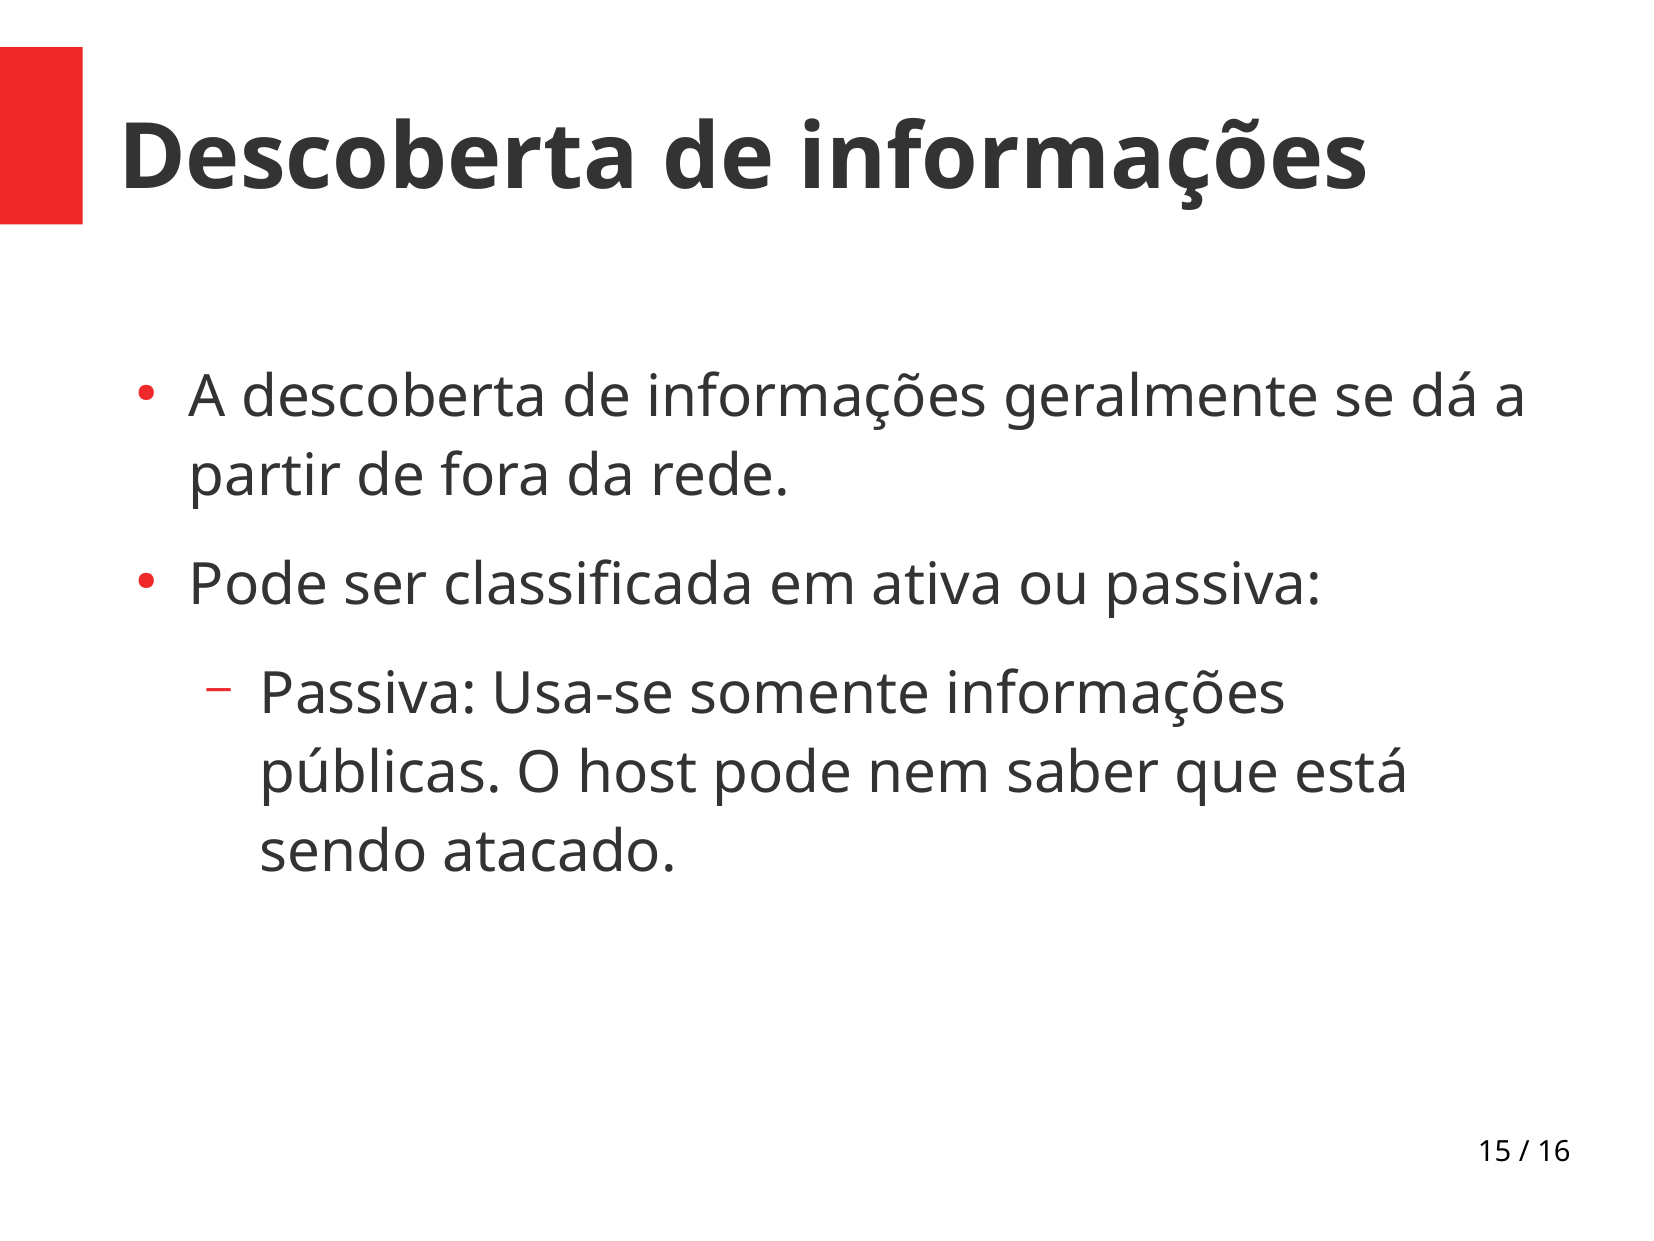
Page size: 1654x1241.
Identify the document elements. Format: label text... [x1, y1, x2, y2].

list A descoberta de informações geralmente se dá a partir de fora da rede. Pode ser classificada em ativa ou passiva: Passiva: Usa-se somente informações públicas. O host pode nem saber que está sendo atacado. [118, 354, 1536, 1074]
title Descoberta de informações [118, 49, 1571, 257]
